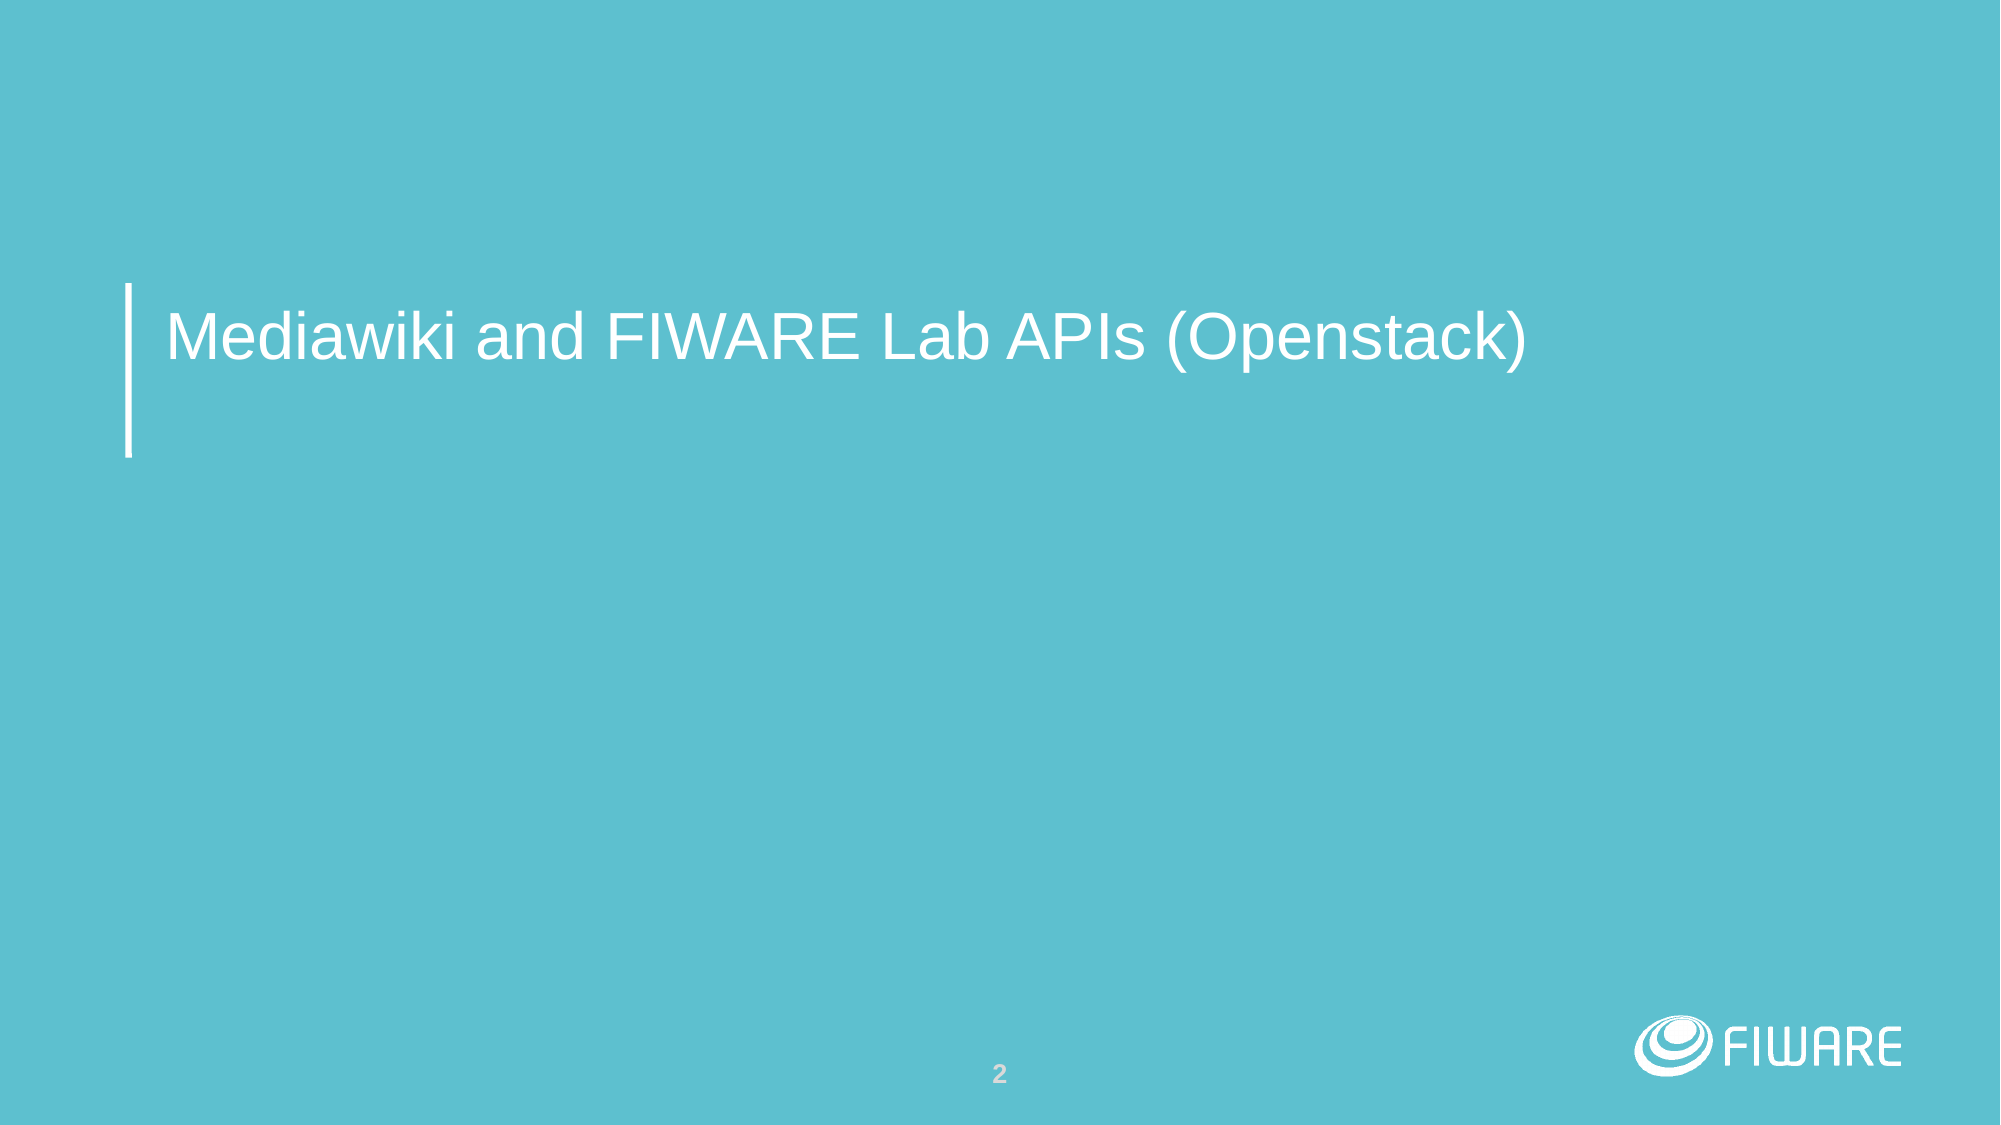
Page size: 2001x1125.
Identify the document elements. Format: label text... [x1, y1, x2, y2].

title Mediawiki and FIWARE Lab APIs (Openstack) [150, 277, 1850, 453]
slide_number <number> [887, 1042, 1113, 1103]
picture [1620, 996, 1919, 1090]
